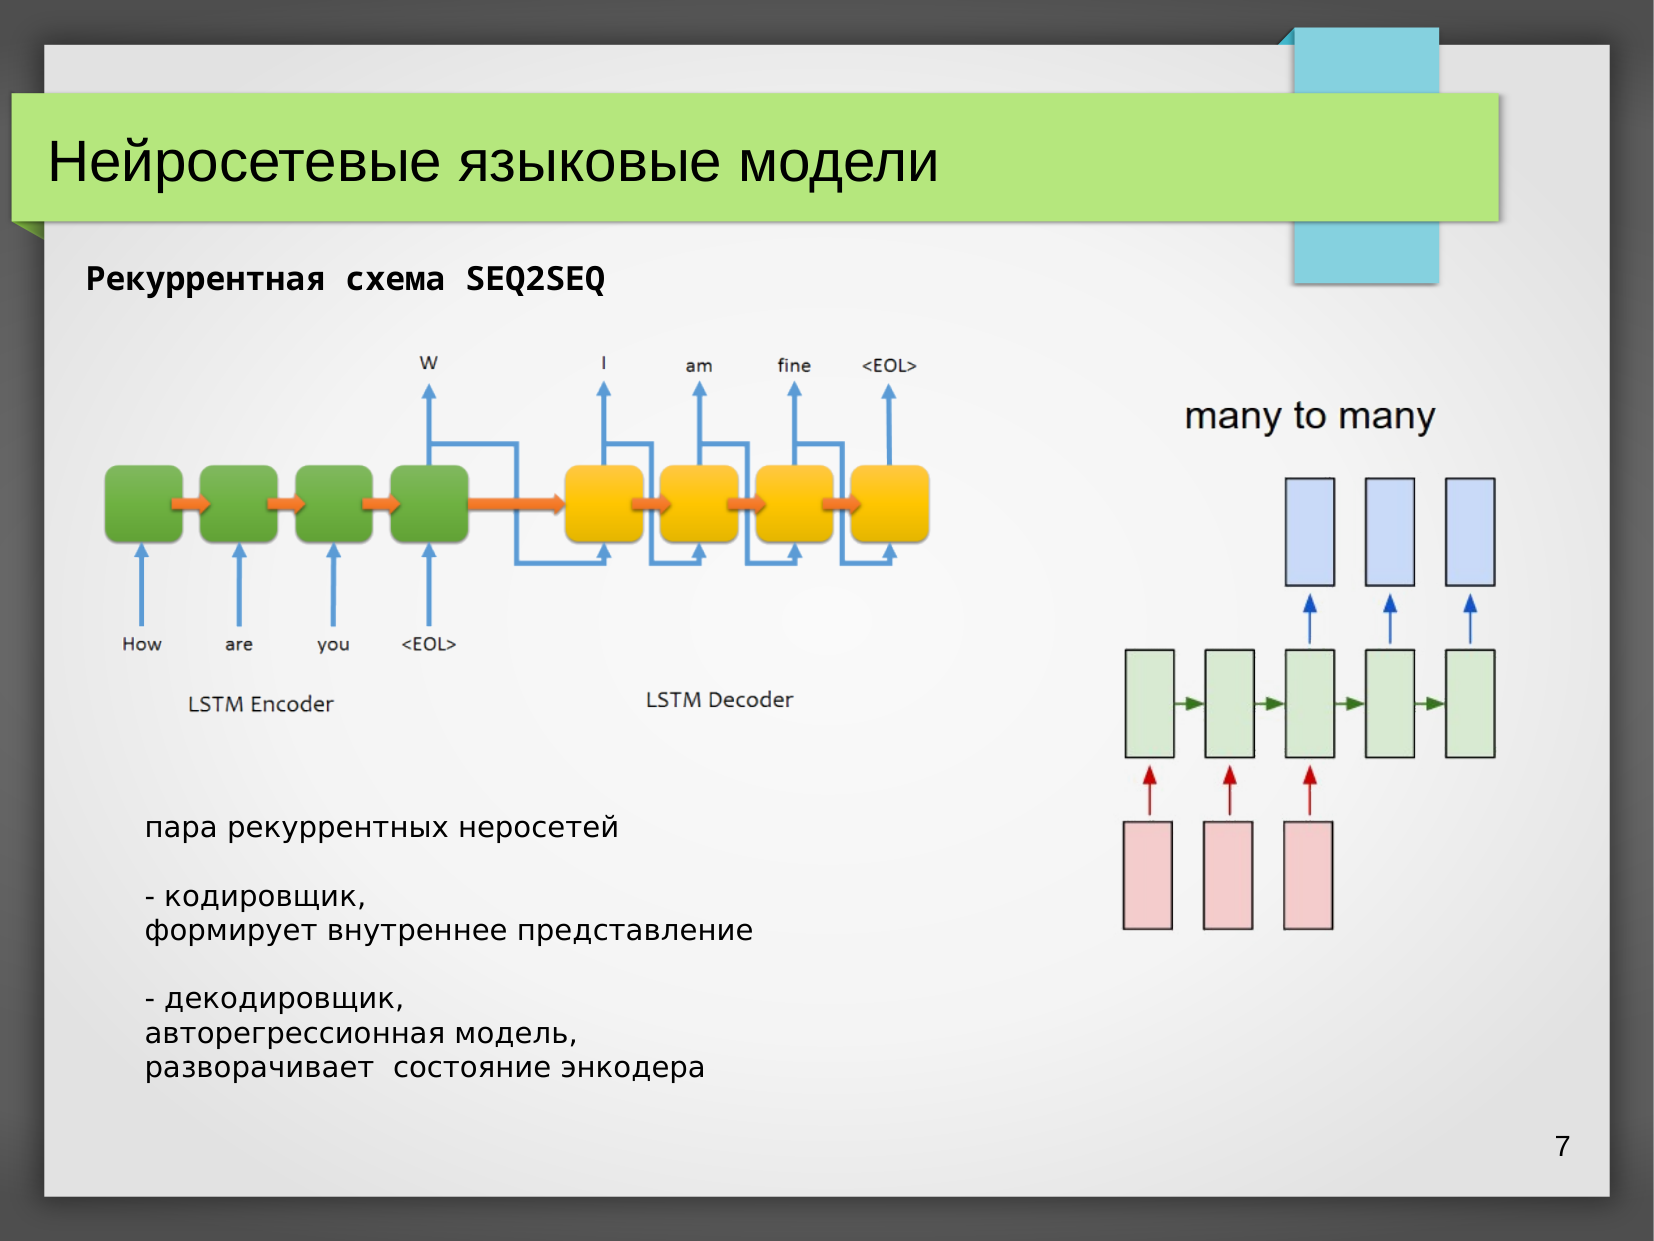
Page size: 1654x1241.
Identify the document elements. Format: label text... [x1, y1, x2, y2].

text_box пара рекуррентных неросетей - кодировщик, формирует внутреннее представление - декодировщик, авторегрессионная модель, разворачивает состояние энкодера [129, 803, 792, 1127]
title Нейросетевые языковые модели [47, 121, 1241, 201]
picture [0, 0, 1654, 1241]
text_box Рекуррентная схема SEQ2SEQ [70, 248, 780, 331]
